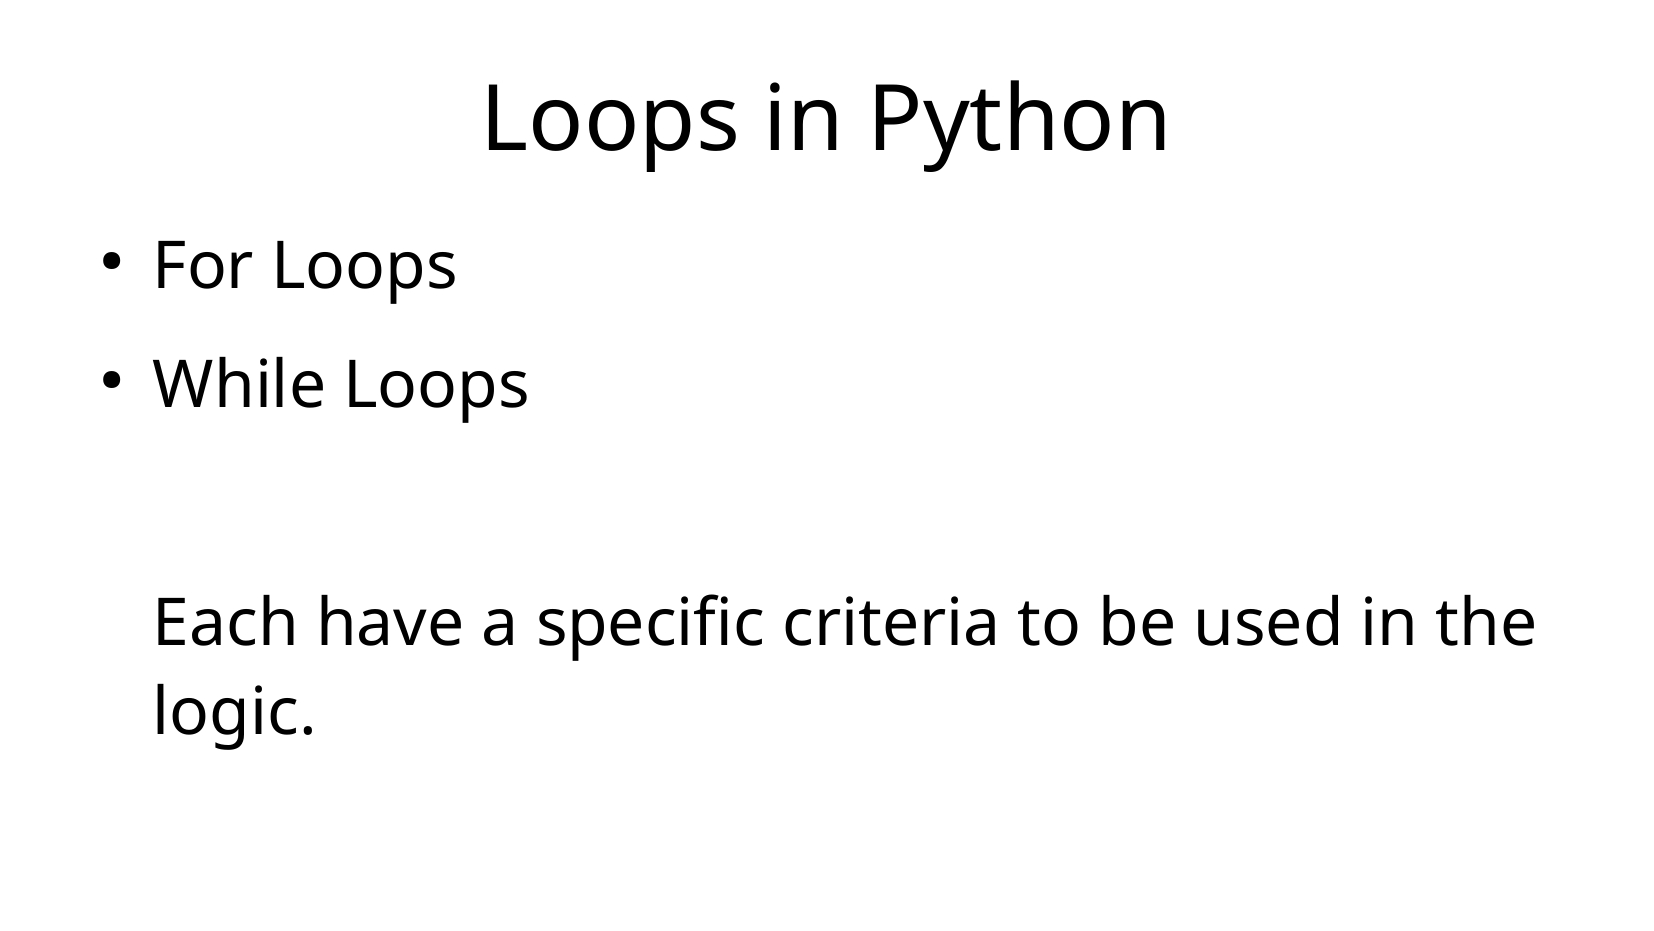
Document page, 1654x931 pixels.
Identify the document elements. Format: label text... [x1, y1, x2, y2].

list For Loops While Loops Each have a specific criteria to be used in the logic. [82, 217, 1571, 758]
title Loops in Python [82, 37, 1571, 193]
